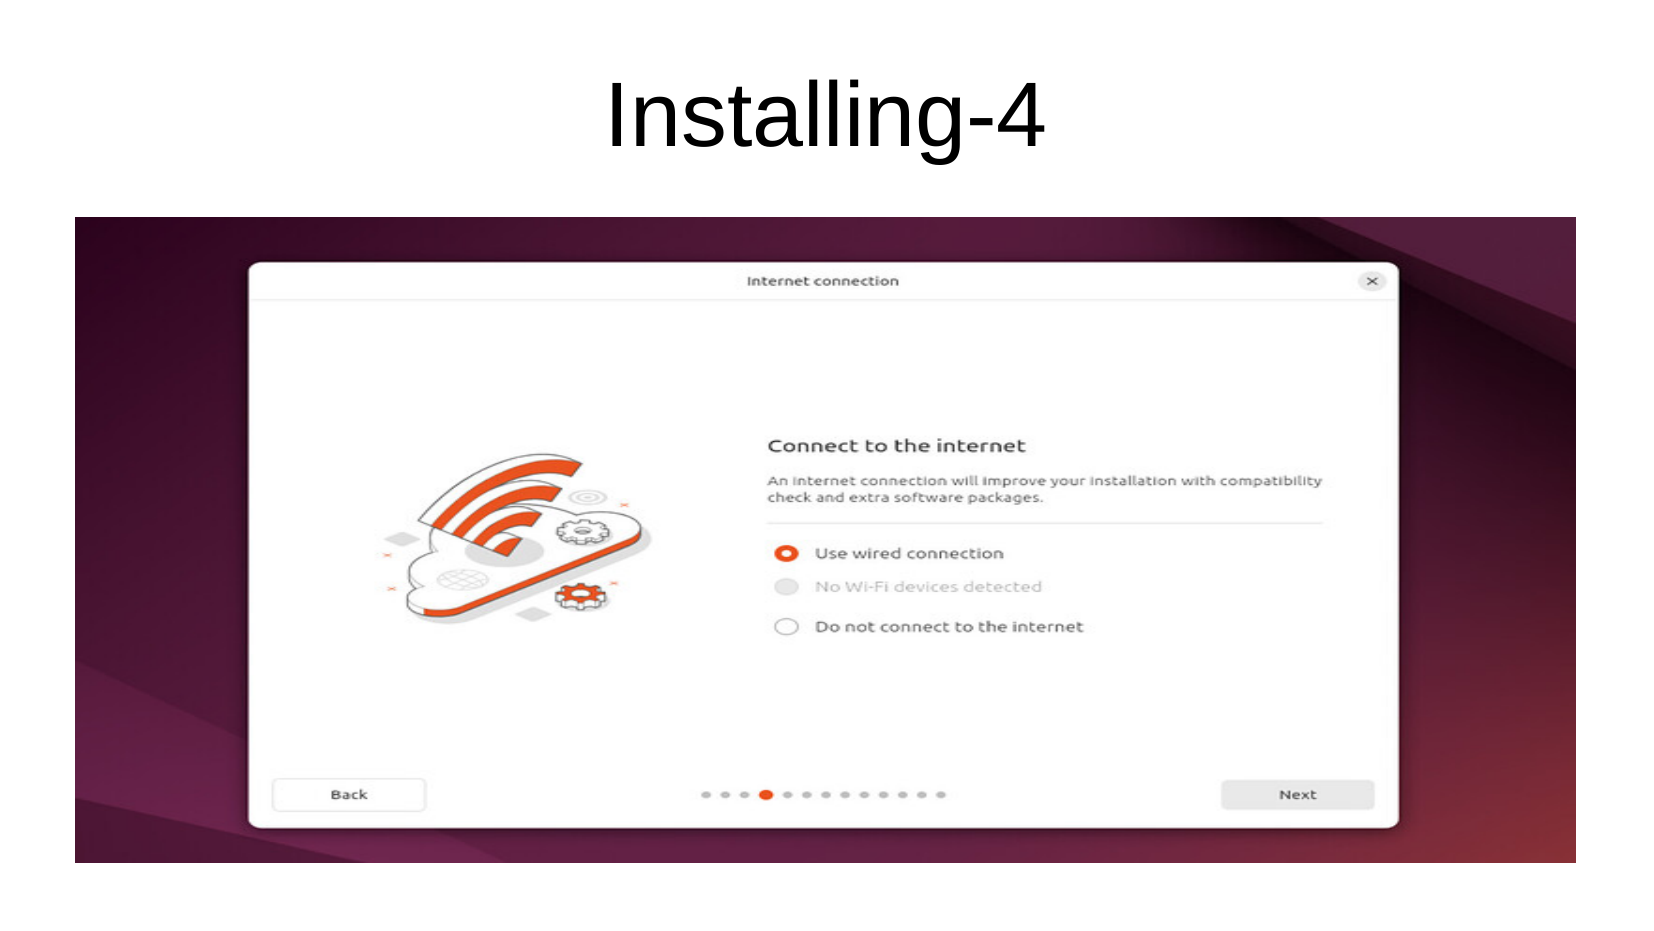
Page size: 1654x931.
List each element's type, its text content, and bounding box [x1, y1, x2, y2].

title Installing-4 [82, 37, 1571, 193]
picture [75, 217, 1576, 863]
